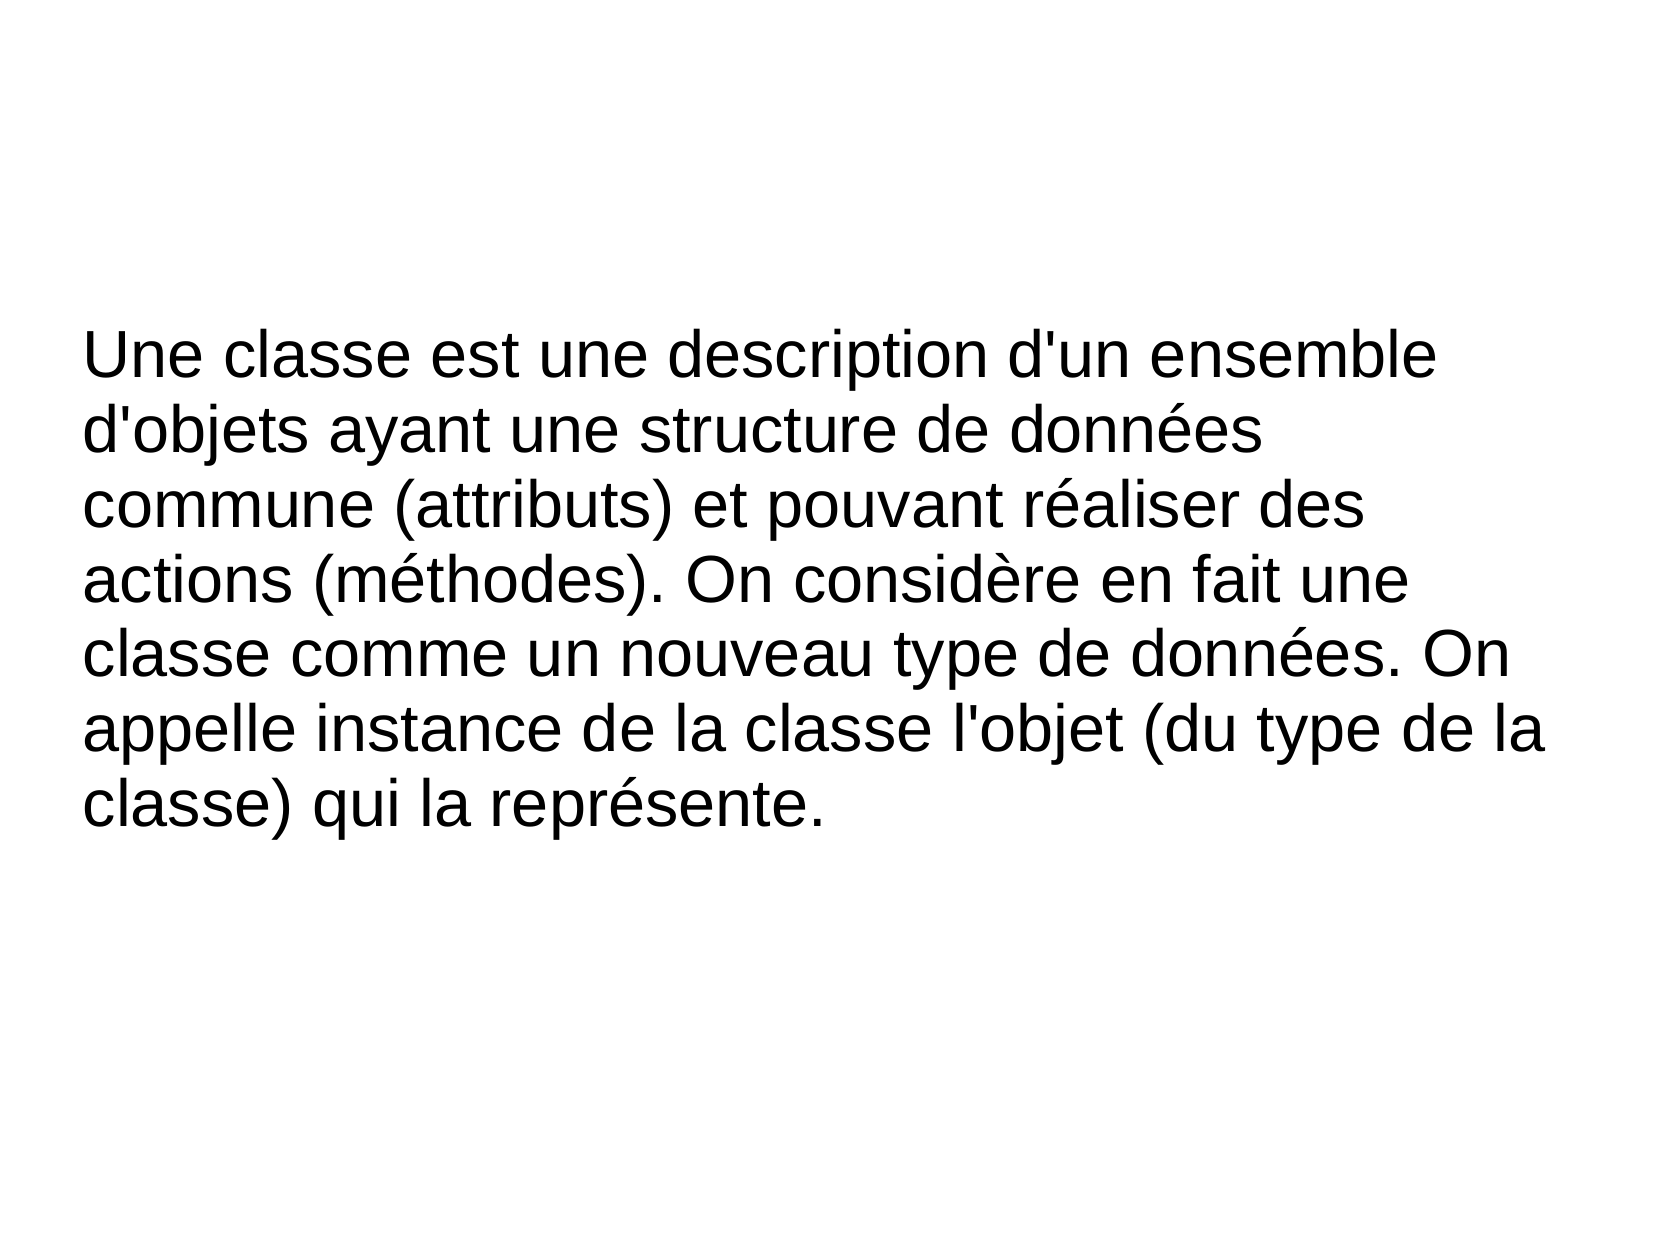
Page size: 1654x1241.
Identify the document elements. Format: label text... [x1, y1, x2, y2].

subtitle Une classe est une description d'un ensemble d'objets ayant une structure de données commune (attributs) et pouvant réaliser des actions (méthodes). On considère en fait une classe comme un nouveau type de données. On appelle instance de la classe l'objet (du type de la classe) qui la représente. [82, 49, 1571, 1109]
